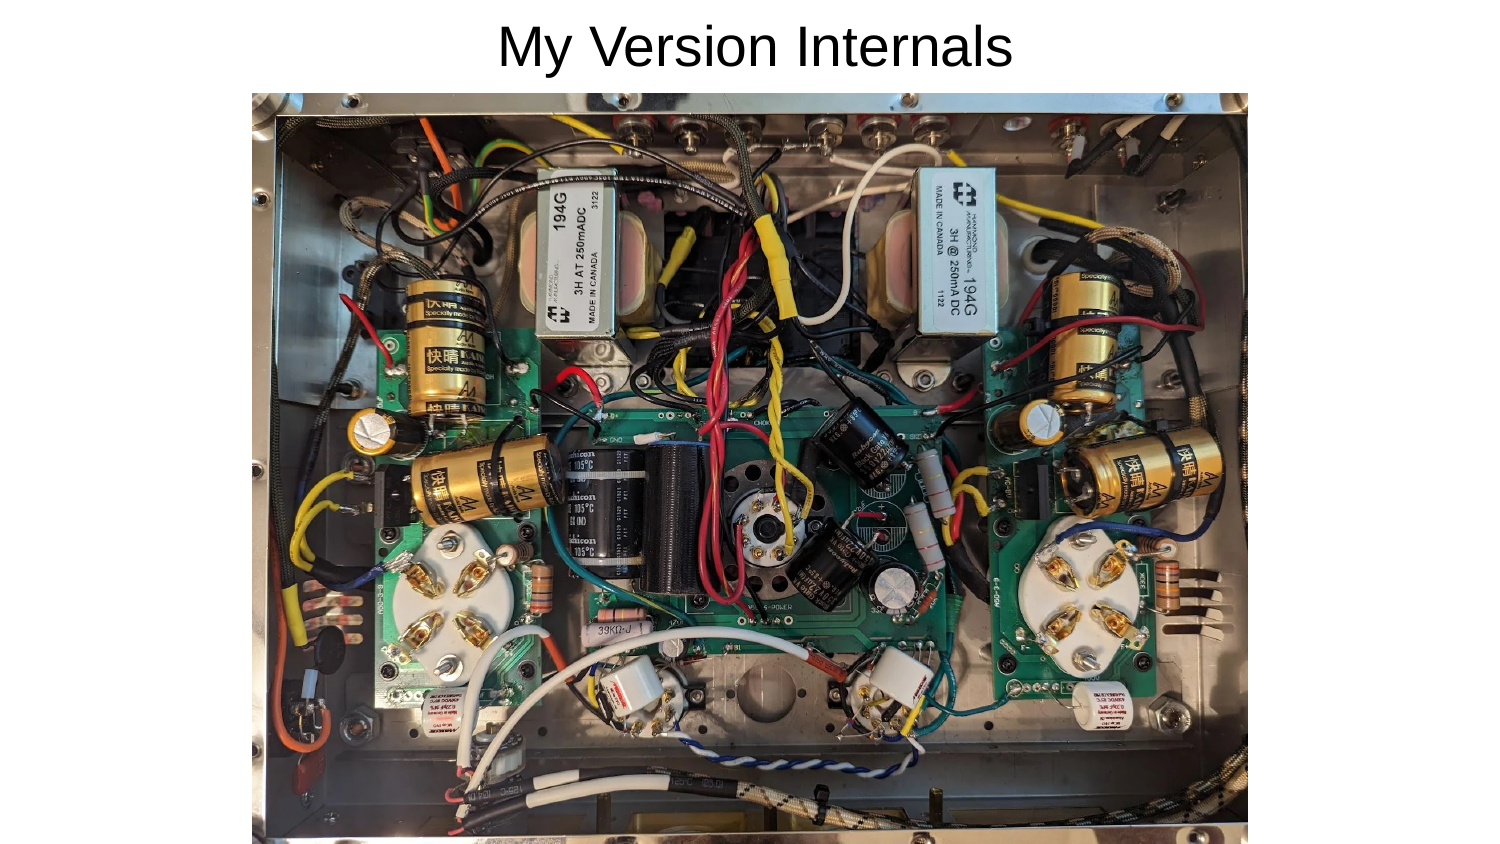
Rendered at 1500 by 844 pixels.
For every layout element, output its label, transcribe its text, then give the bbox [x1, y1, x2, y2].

title My Version Internals [56, 0, 1455, 94]
picture [252, 93, 1248, 844]
